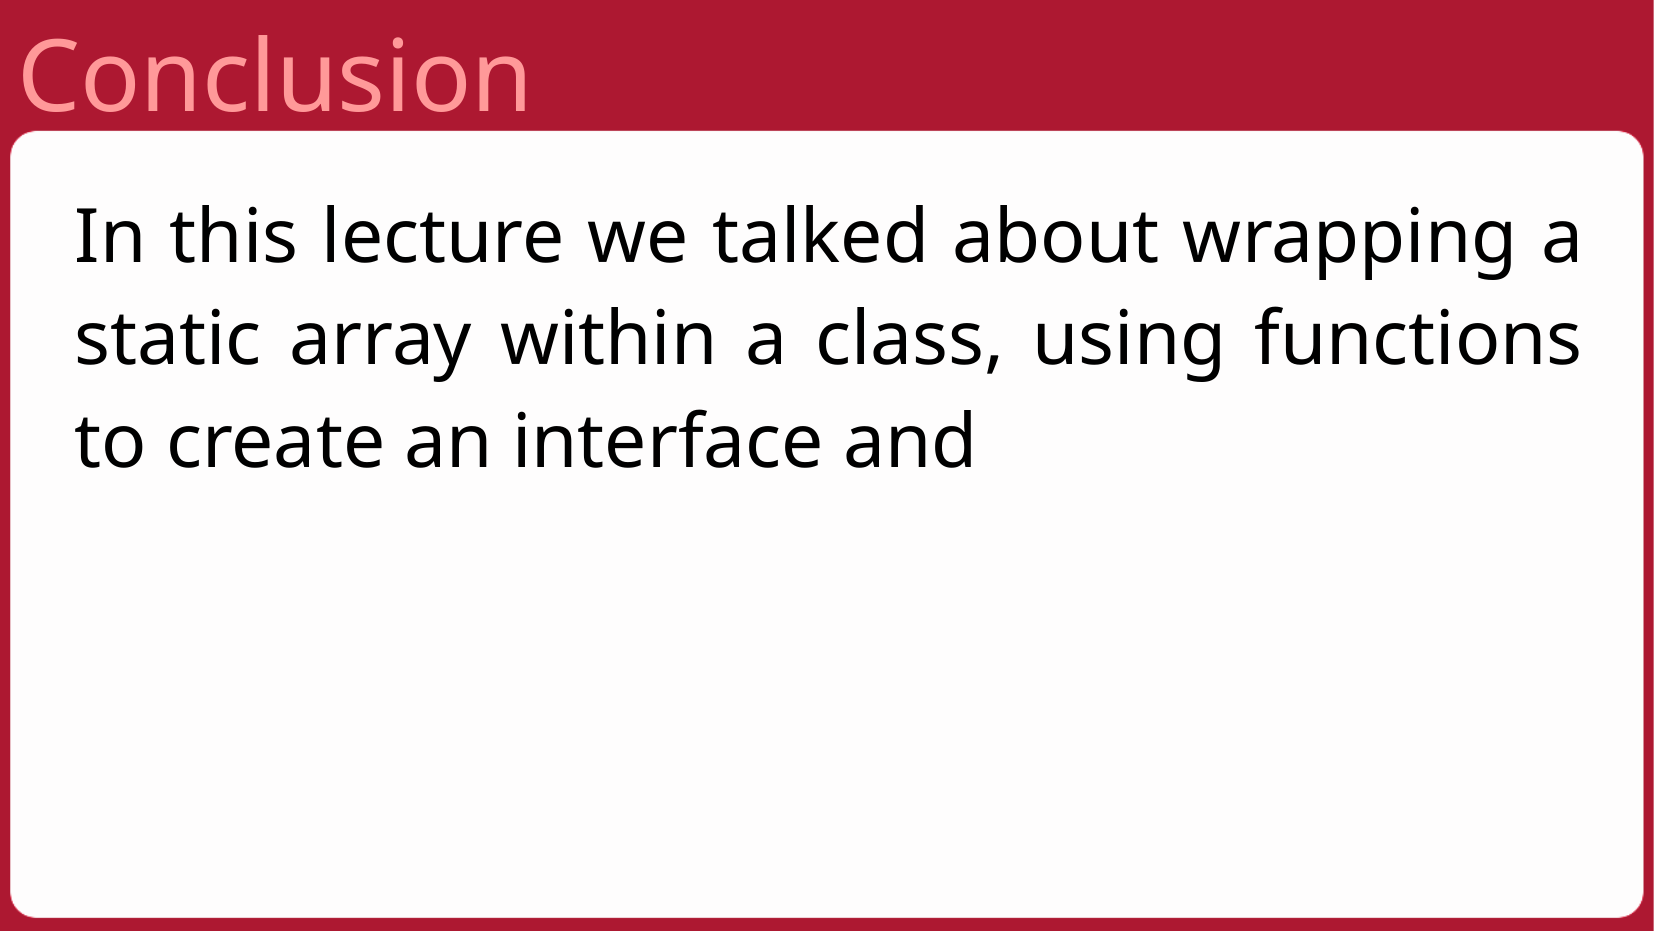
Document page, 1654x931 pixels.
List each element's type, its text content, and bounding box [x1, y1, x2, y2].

text_box In this lecture we talked about wrapping a static array within a class, using functions to create an interface and [74, 182, 1584, 871]
picture [0, 0, 1654, 931]
title Conclusion [17, 8, 1573, 136]
